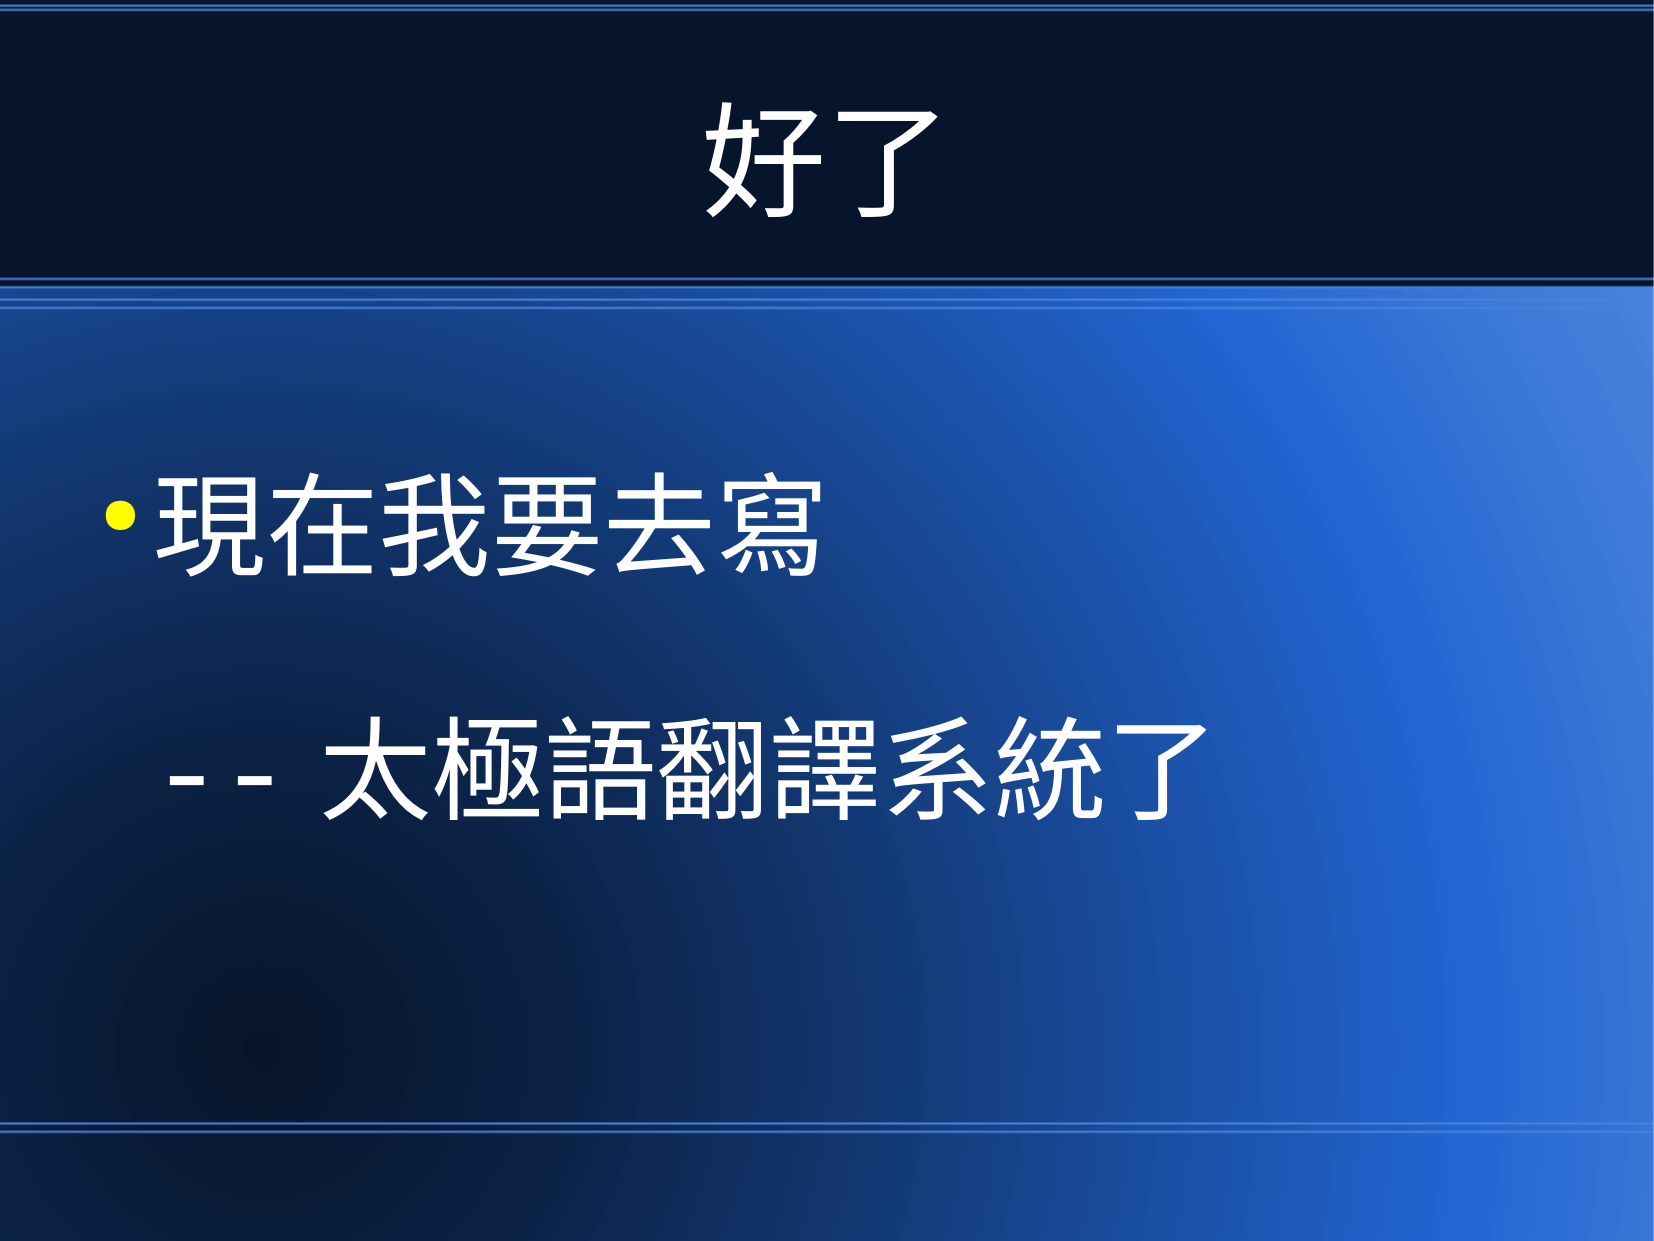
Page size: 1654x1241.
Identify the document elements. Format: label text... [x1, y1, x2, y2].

picture [0, 0, 1654, 1241]
list 現在我要去寫 --太極語翻譯系統了 [82, 355, 1571, 1241]
title 好了 [82, 49, 1571, 257]
